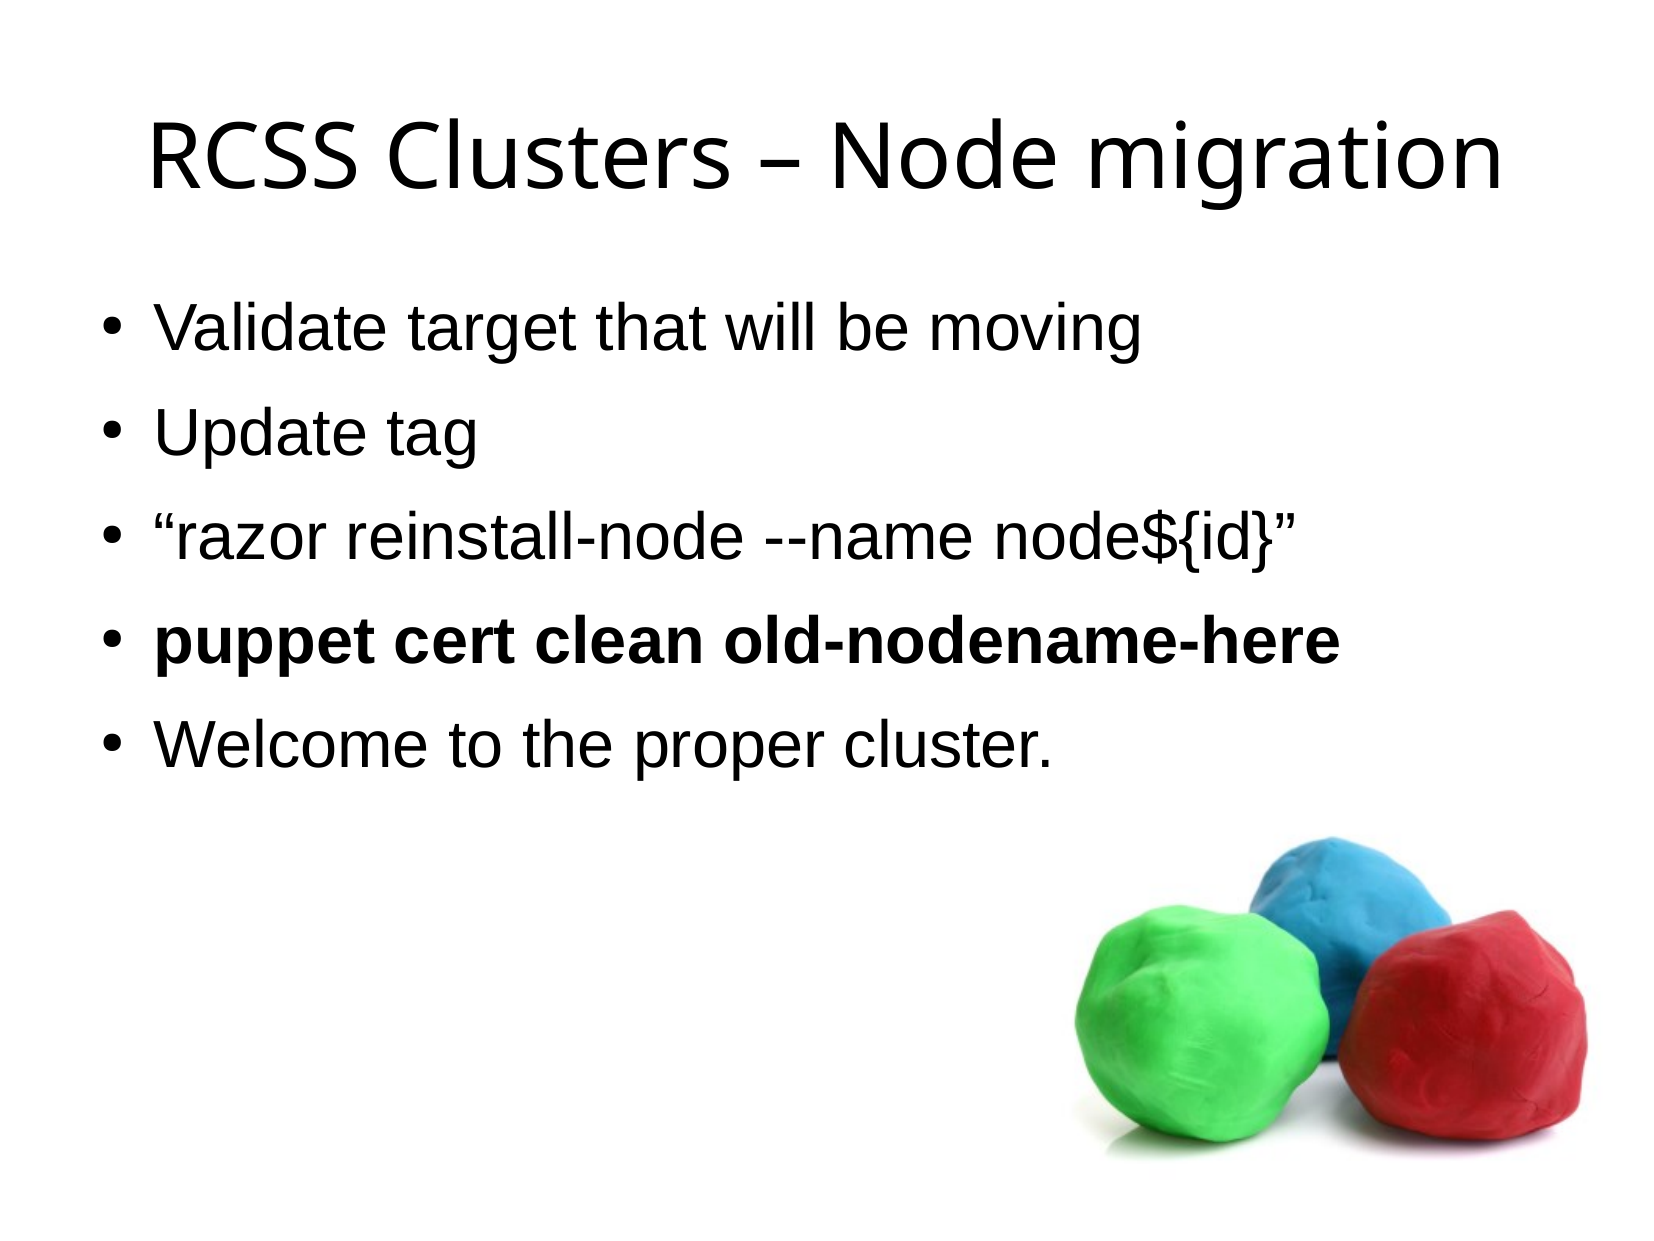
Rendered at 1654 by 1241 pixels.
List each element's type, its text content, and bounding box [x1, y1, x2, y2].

list Validate target that will be moving Update tag “razor reinstall-node --name node${id}” puppet cert clean old-nodename-here Welcome to the proper cluster. [82, 290, 1571, 1010]
picture [1050, 810, 1621, 1201]
title RCSS Clusters – Node migration [82, 49, 1571, 257]
